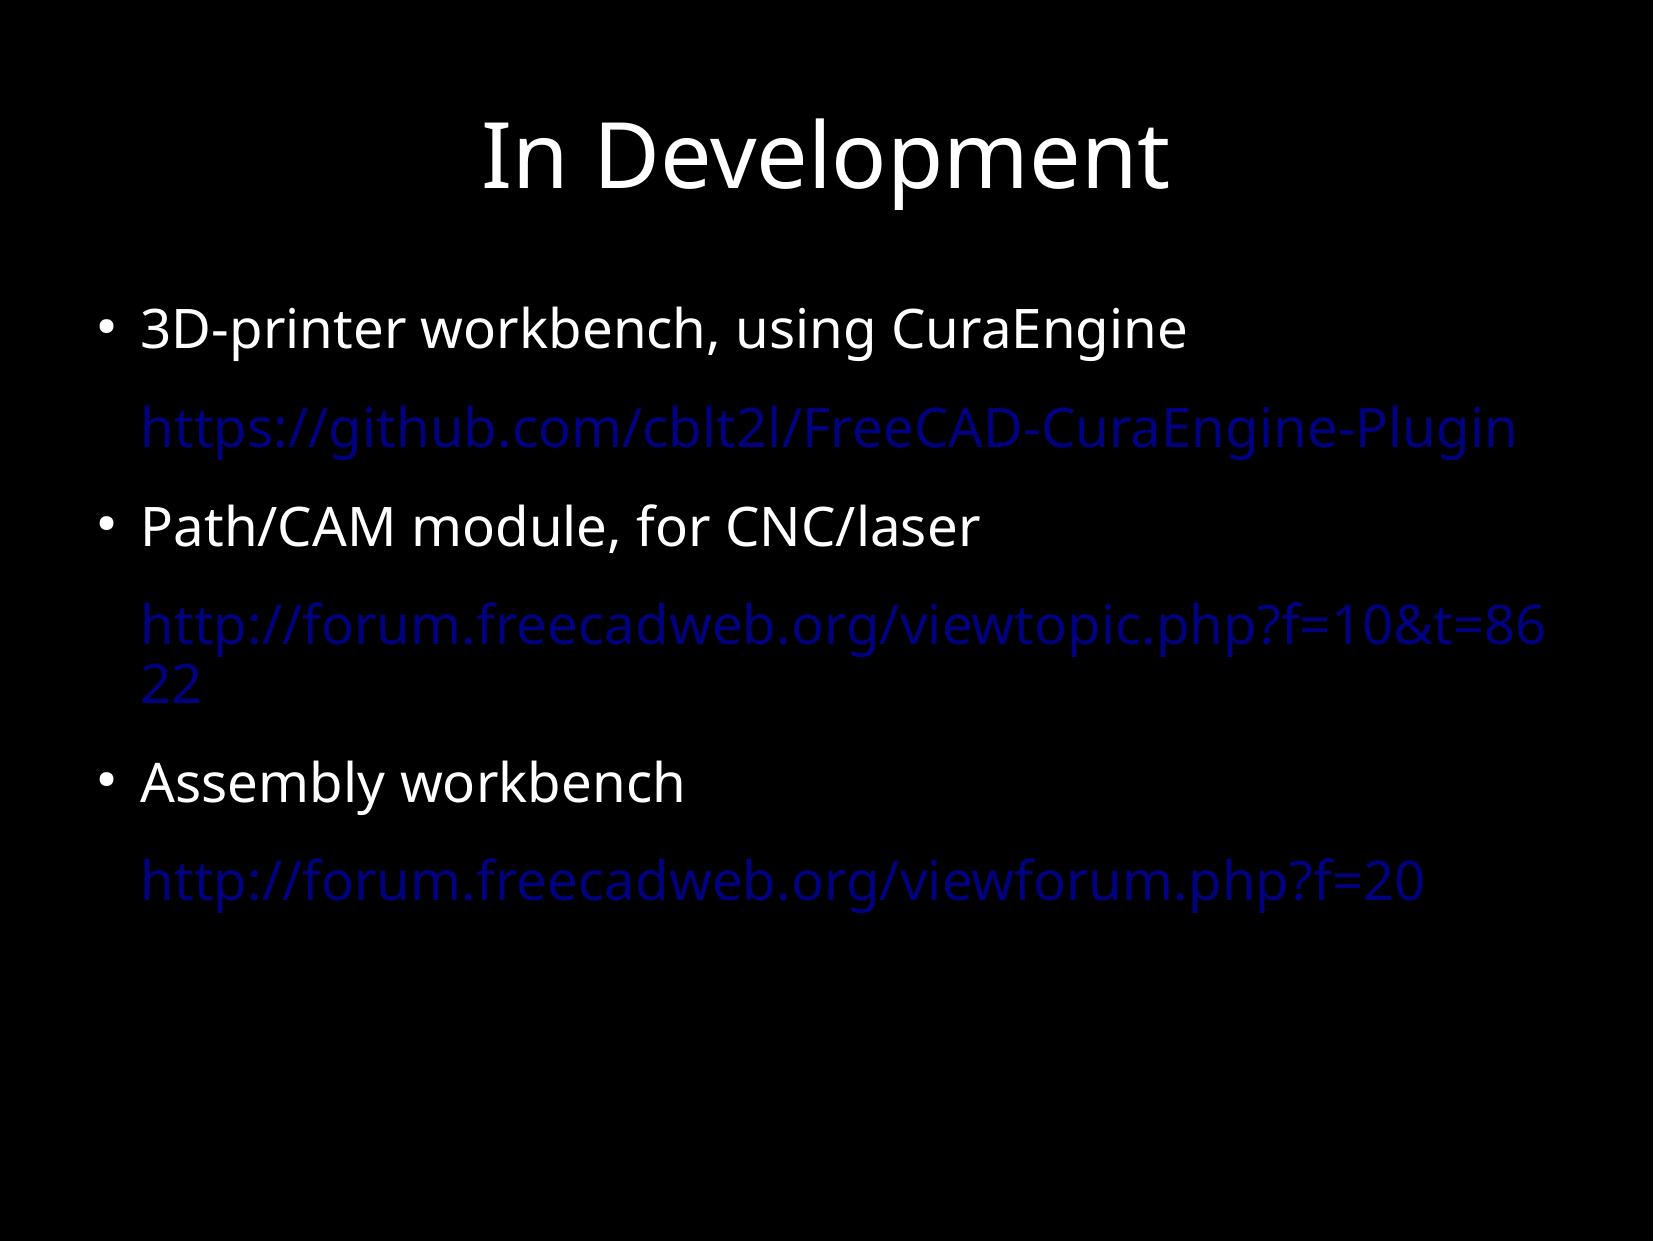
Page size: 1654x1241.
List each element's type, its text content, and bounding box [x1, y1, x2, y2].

title In Development [82, 49, 1571, 257]
list 3D-printer workbench, using CuraEngine https://github.com/cblt2l/FreeCAD-CuraEngine-Plugin Path/CAM module, for CNC/laser http://forum.freecadweb.org/viewtopic.php?f=10&t=8622 Assembly workbench http://forum.freecadweb.org/viewforum.php?f=20 [82, 290, 1571, 1010]
